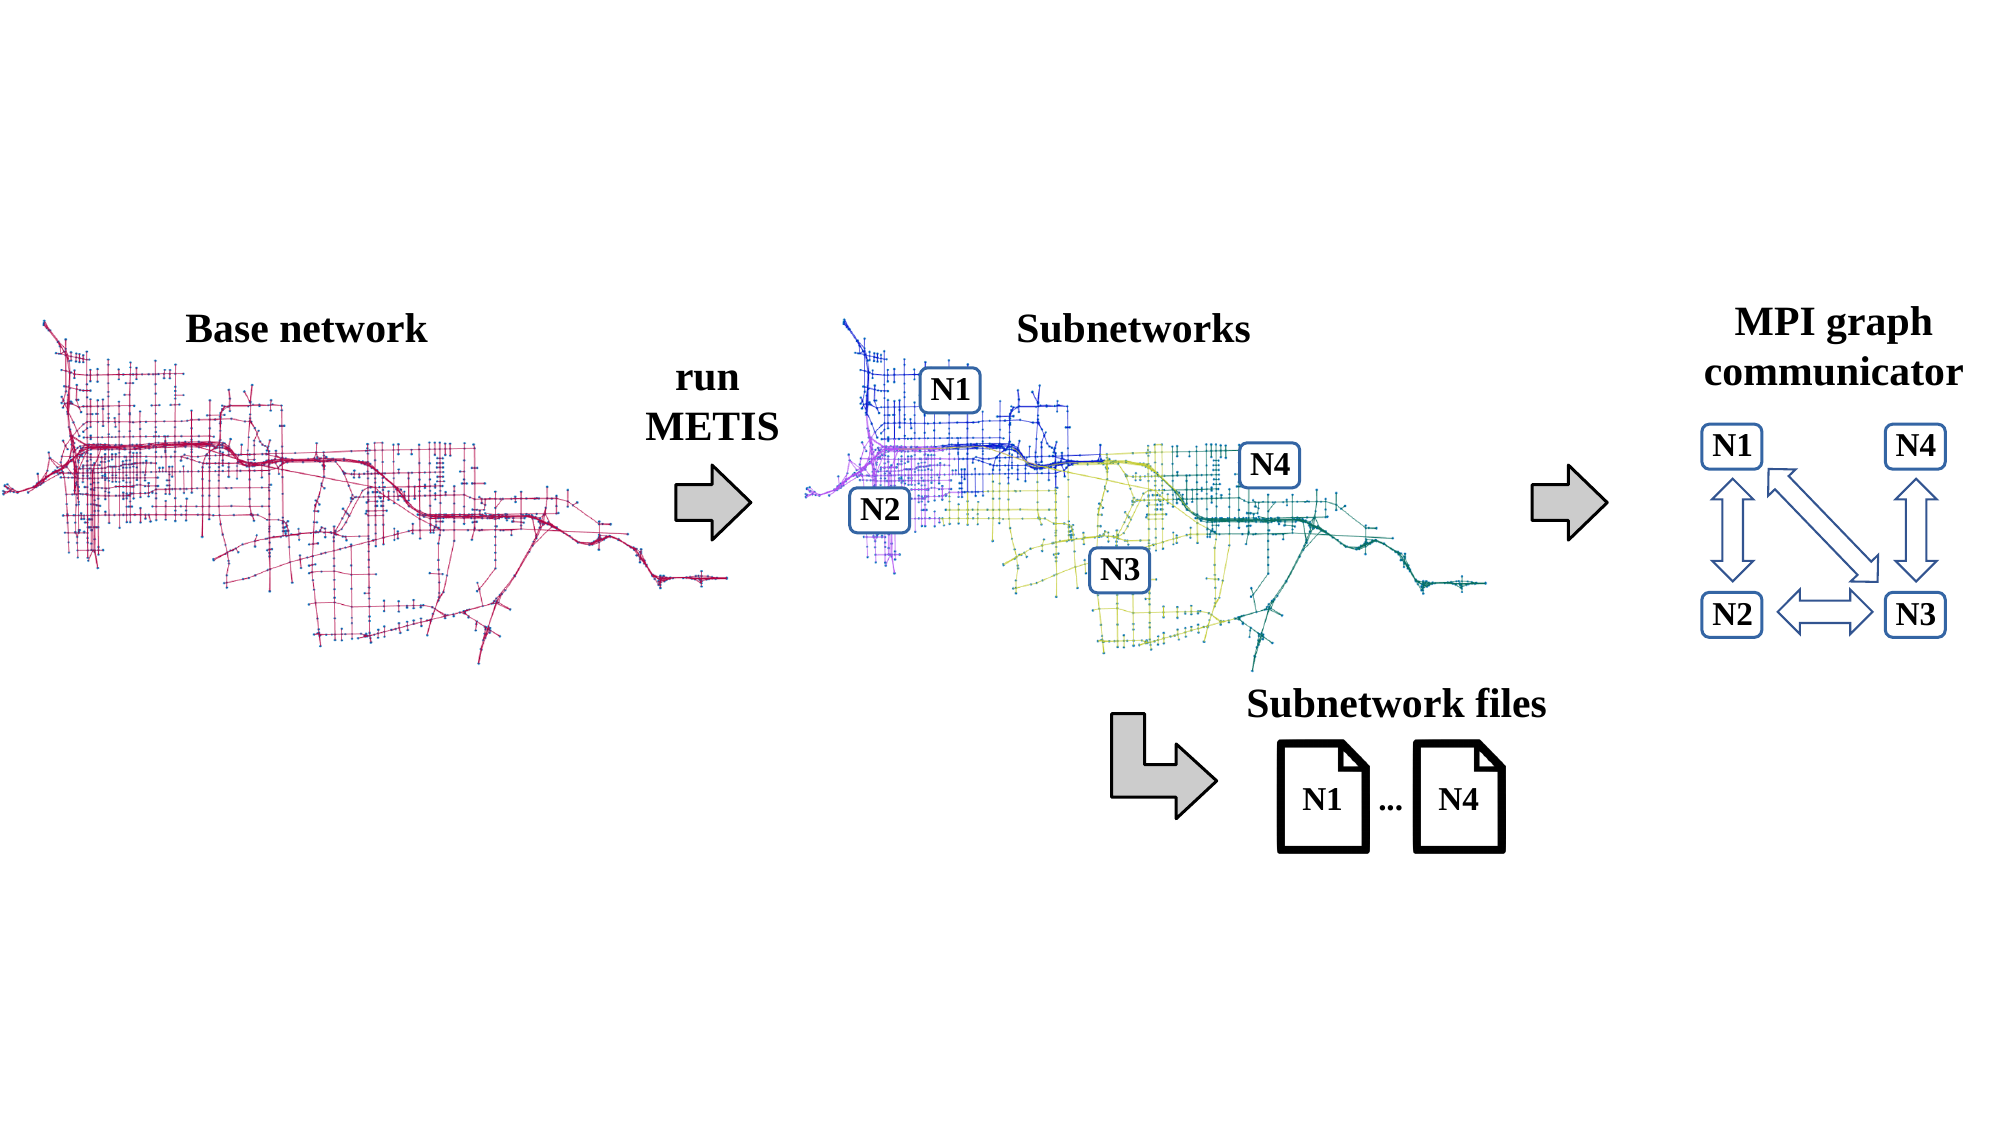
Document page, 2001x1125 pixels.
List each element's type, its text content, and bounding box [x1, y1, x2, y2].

text_box [1532, 465, 1608, 541]
text_box N2 [845, 479, 916, 535]
text_box N4 [1235, 434, 1306, 490]
text_box N3 [1085, 539, 1156, 595]
text_box N1 [1697, 416, 1768, 472]
text_box N3 [1880, 584, 1952, 640]
text_box Subnetwork files [1231, 668, 1562, 734]
picture [1265, 739, 1381, 855]
text_box [675, 464, 751, 541]
text_box N4 [1880, 416, 1952, 472]
text_box N4 [1423, 770, 1495, 825]
picture [1401, 739, 1517, 855]
text_box N1 [915, 359, 987, 415]
picture [0, 311, 742, 671]
text_box N1 [1287, 770, 1359, 825]
picture [792, 307, 1495, 675]
text_box ... [1363, 770, 1418, 825]
text_box [1111, 713, 1217, 819]
text_box MPI graph communicator [1689, 286, 1979, 402]
text_box N2 [1697, 584, 1768, 640]
text_box Subnetworks [1001, 293, 1266, 359]
text_box Base network [170, 293, 443, 359]
text_box run METIS [630, 341, 795, 457]
